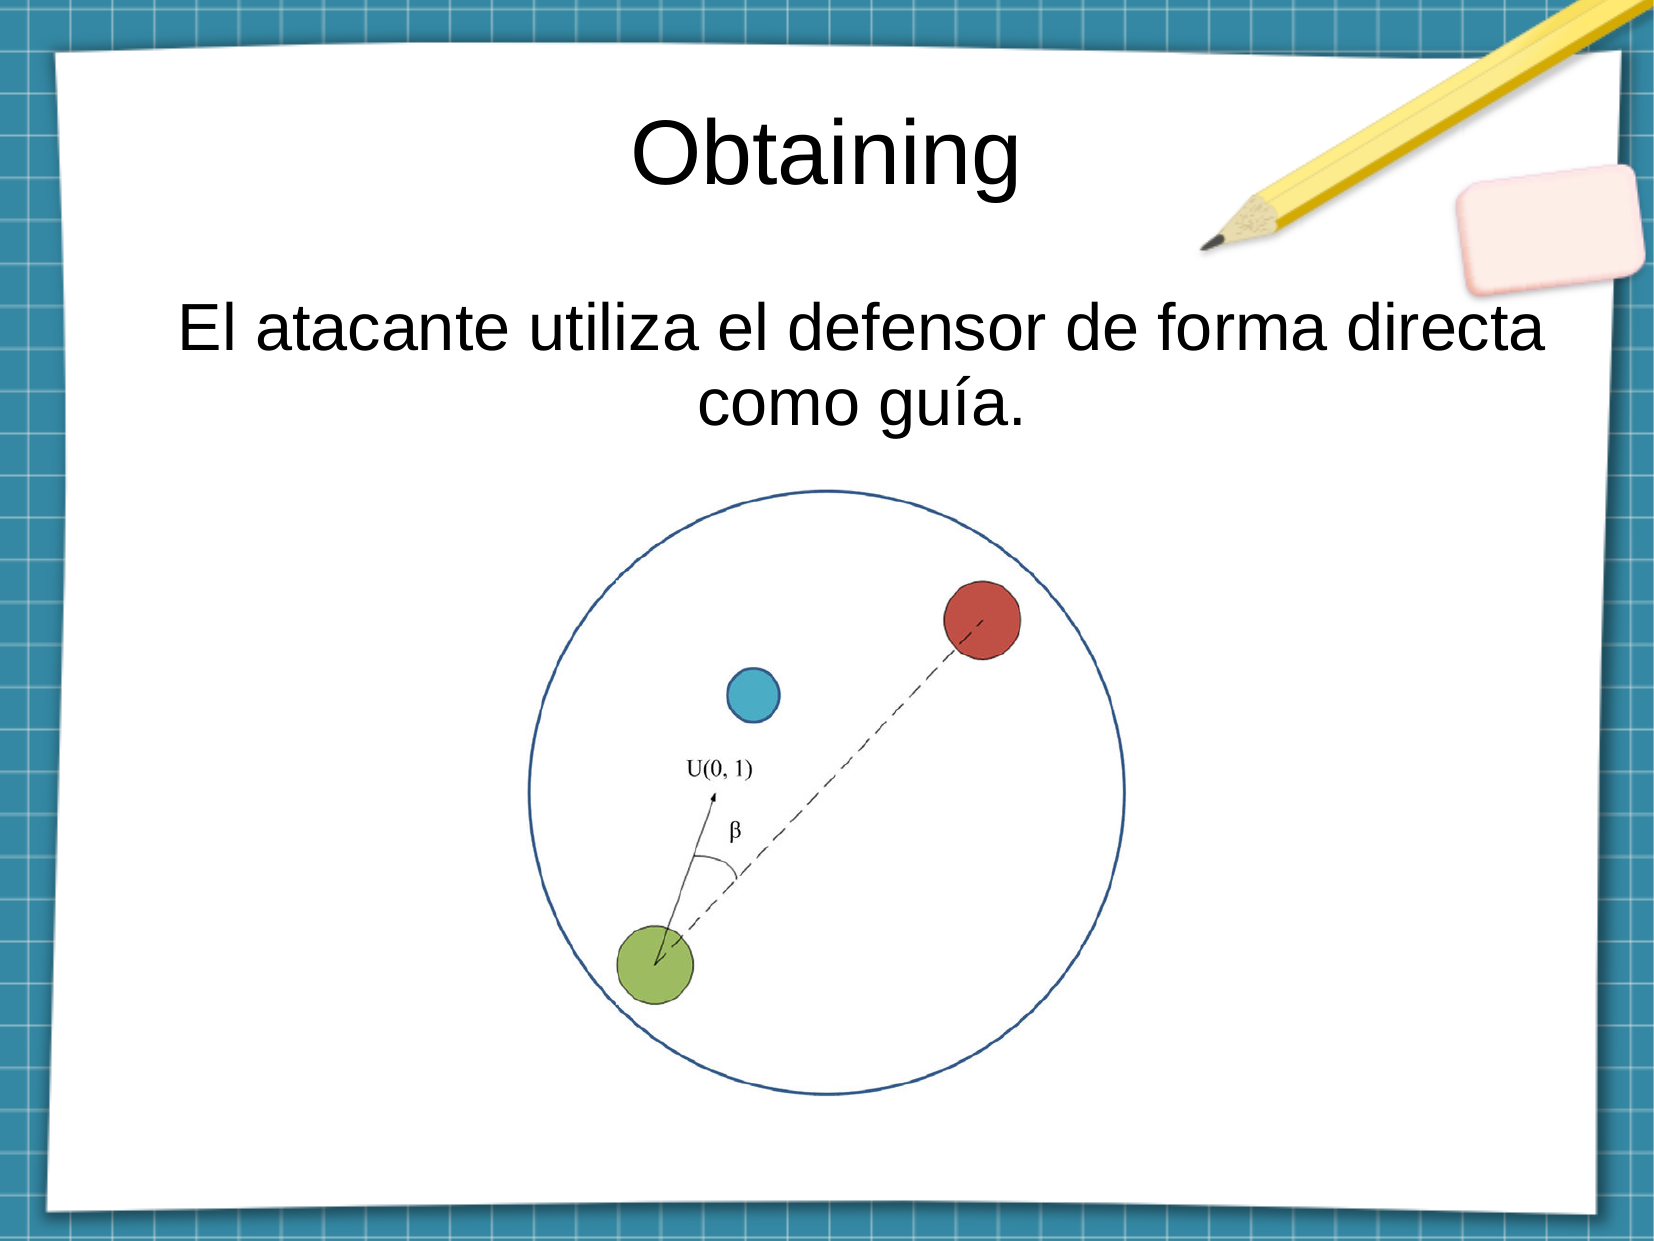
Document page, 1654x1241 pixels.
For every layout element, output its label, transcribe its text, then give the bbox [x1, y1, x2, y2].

list El atacante utiliza el defensor de forma directa como guía. [82, 290, 1571, 451]
picture [0, 0, 1654, 1241]
title Obtaining [82, 49, 1571, 257]
